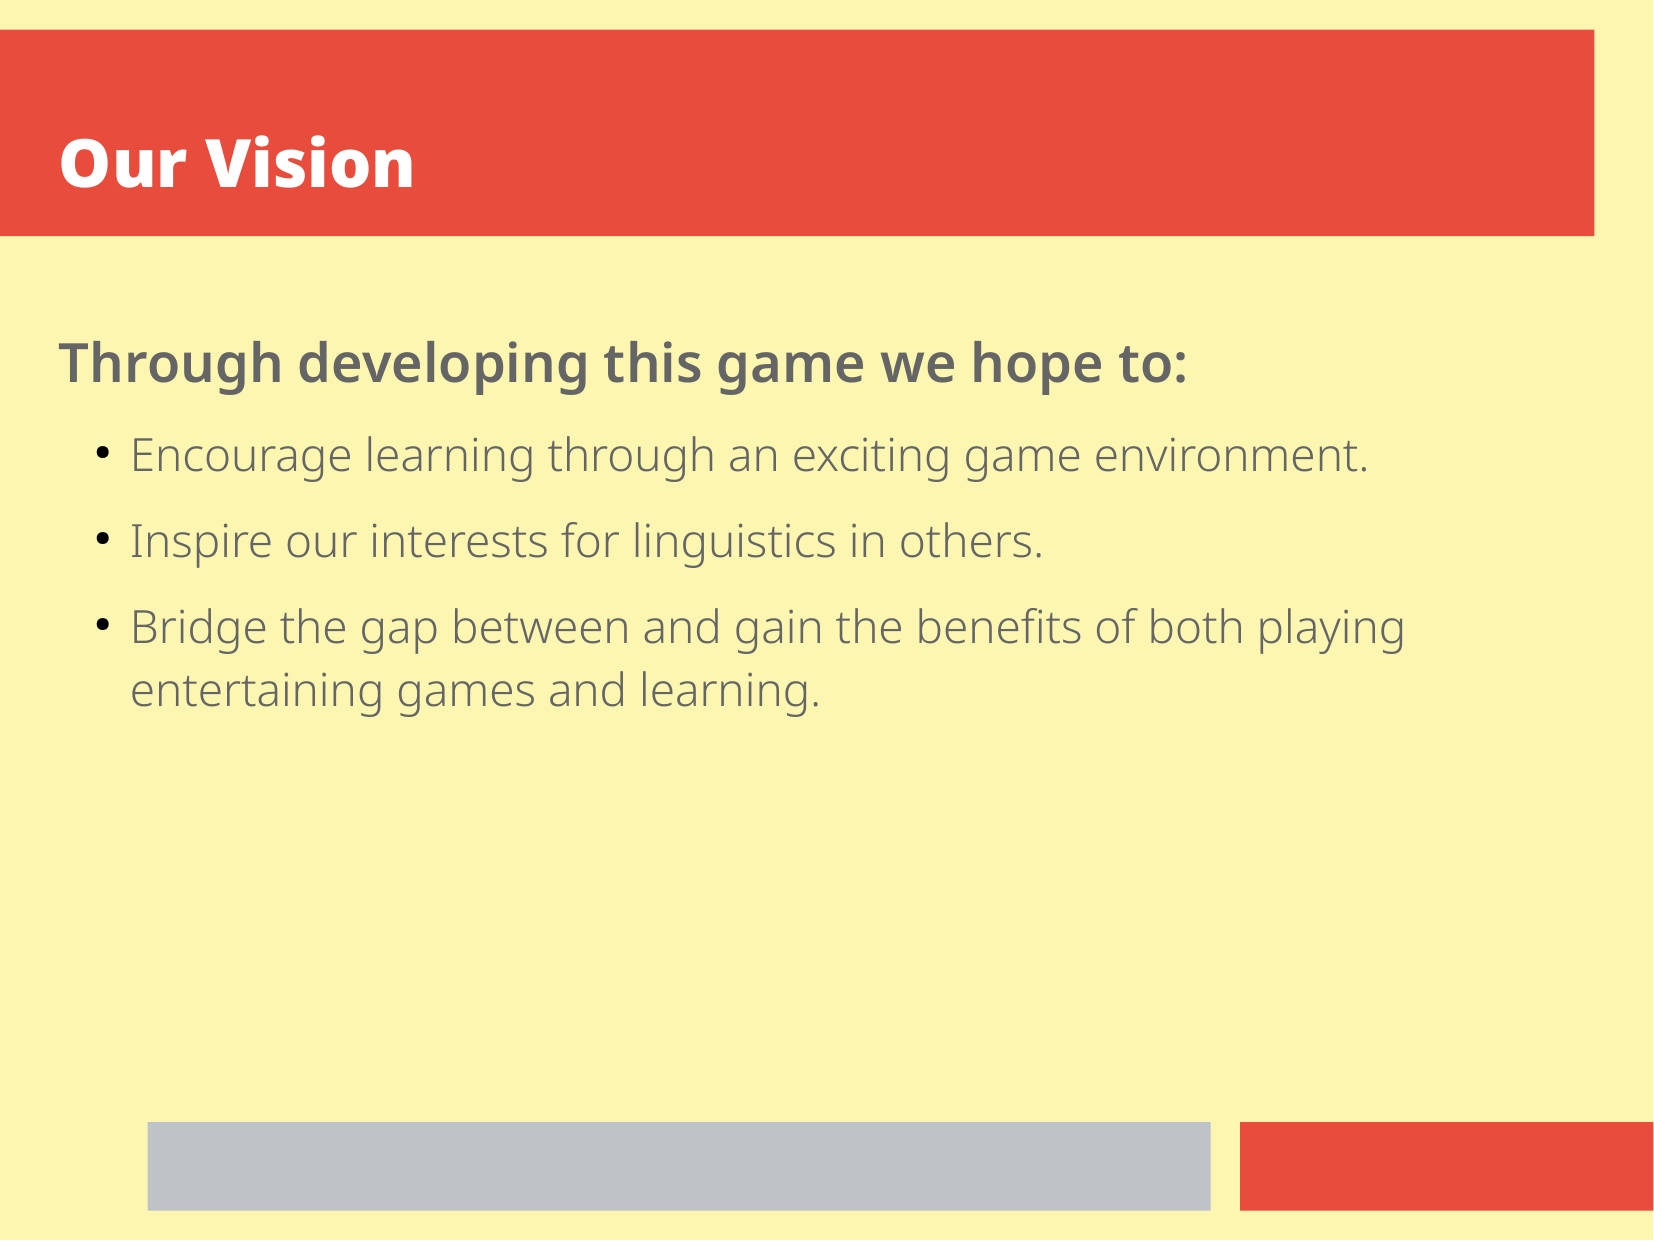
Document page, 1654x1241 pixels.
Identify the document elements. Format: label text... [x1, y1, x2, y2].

list Through developing this game we hope to: Encourage learning through an exciting game environment. Inspire our interests for linguistics in others. Bridge the gap between and gain the benefits of both playing entertaining games and learning. [59, 324, 1565, 1093]
title Our Vision [59, 59, 1595, 207]
